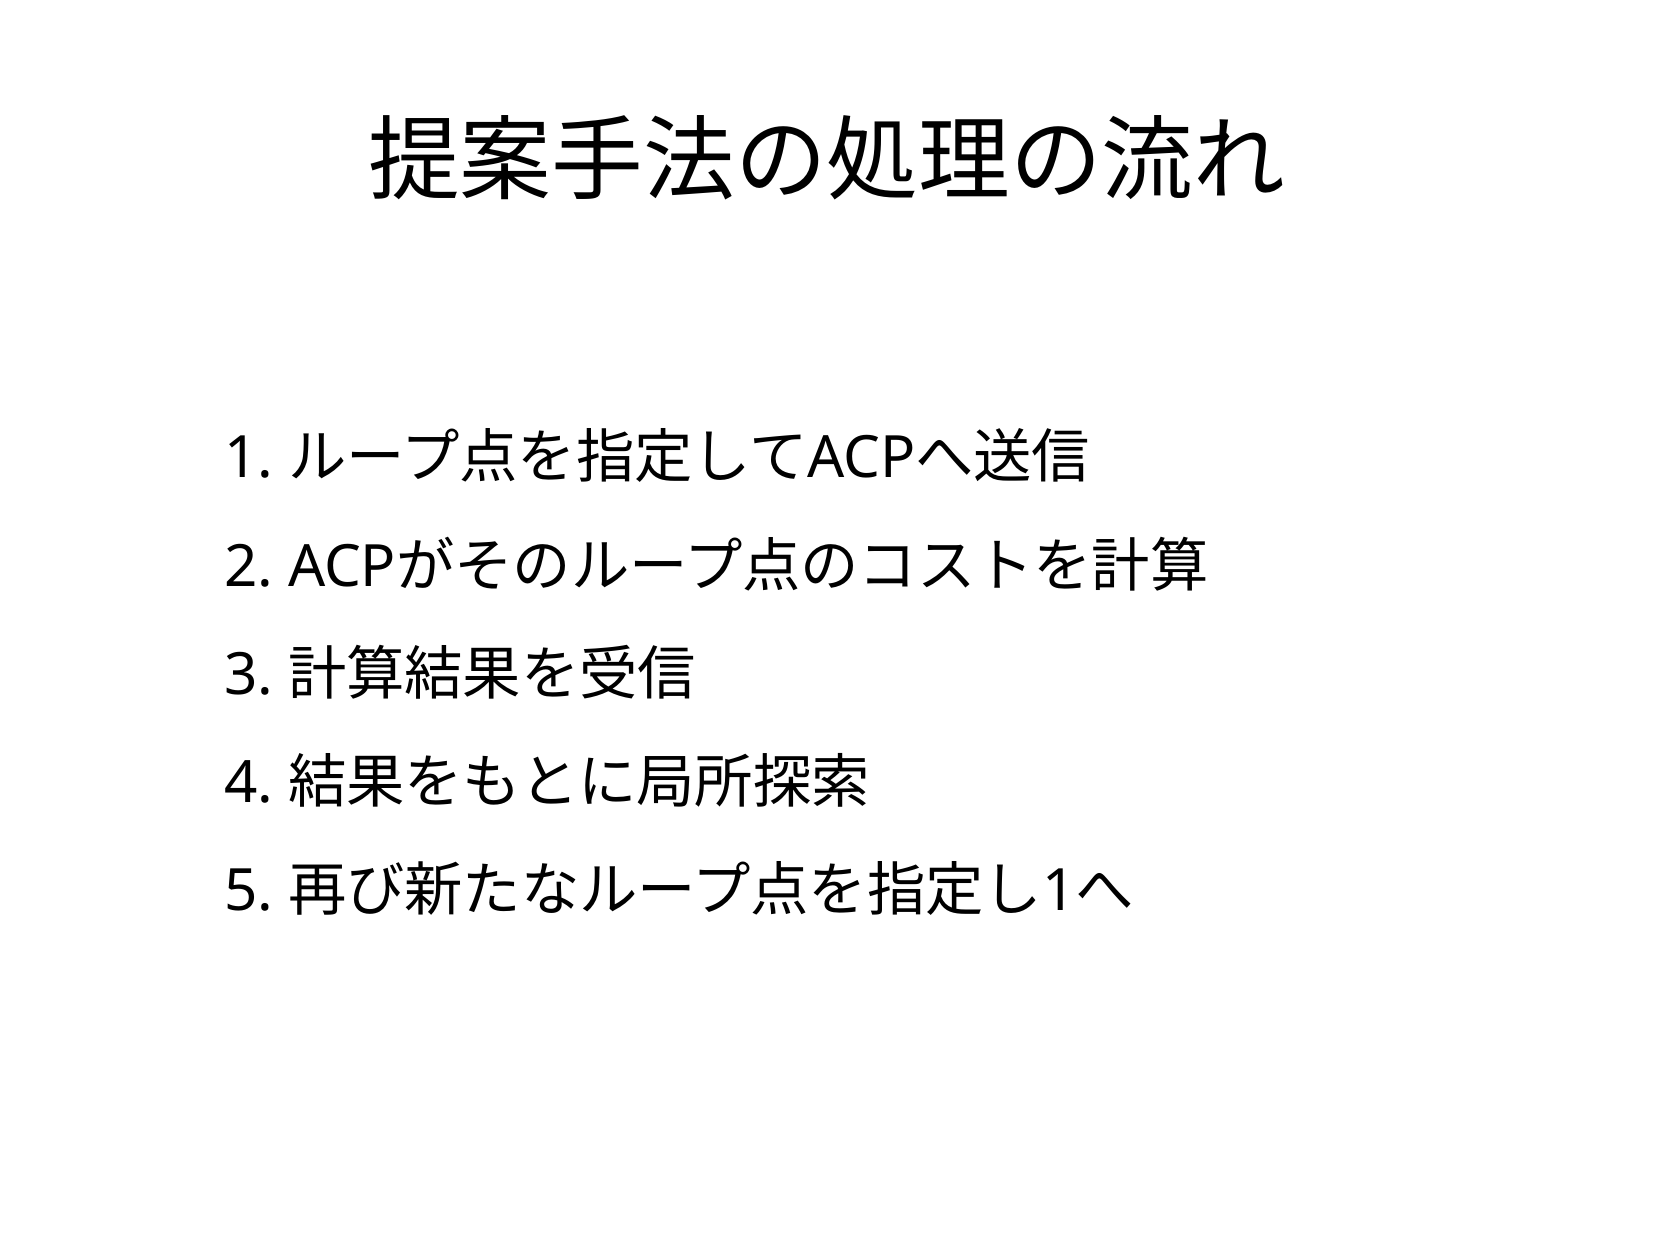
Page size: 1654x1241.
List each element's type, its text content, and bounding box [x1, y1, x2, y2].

title 提案手法の処理の流れ [82, 49, 1571, 257]
list 1. ループ点を指定してACPへ送信 2. ACPがそのループ点のコストを計算 3. 計算結果を受信 4. 結果をもとに局所探索 5. 再び新たなループ点を指定し1へ [82, 290, 1538, 1161]
